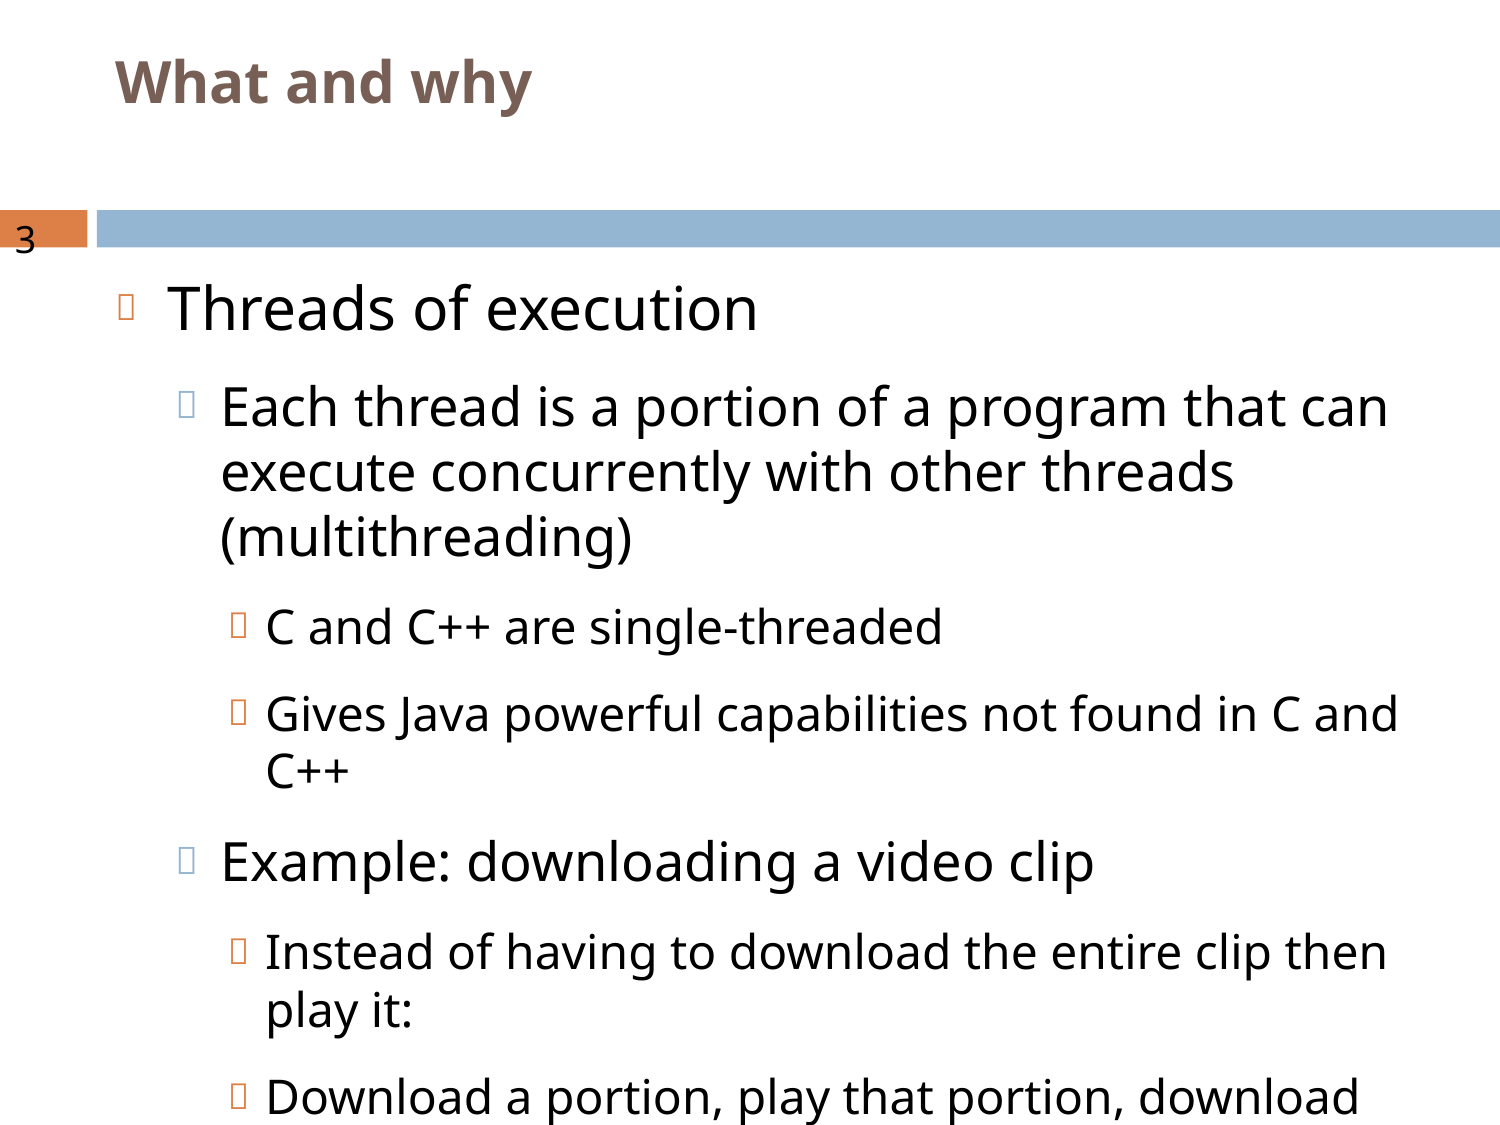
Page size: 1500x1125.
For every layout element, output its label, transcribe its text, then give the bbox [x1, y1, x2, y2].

slide_number <number> [0, 208, 88, 249]
list Threads of execution Each thread is a portion of a program that can execute concurrently with other threads (multithreading) C and C++ are single-threaded Gives Java powerful capabilities not found in C and C++ Example: downloading a video clip Instead of having to download the entire clip then play it: Download a portion, play that portion, download the next portion, play that portion... (streaming) Ensure that it is done smoothly Other example applications of multi-threading? [100, 262, 1438, 1000]
title What and why [100, 37, 1438, 200]
